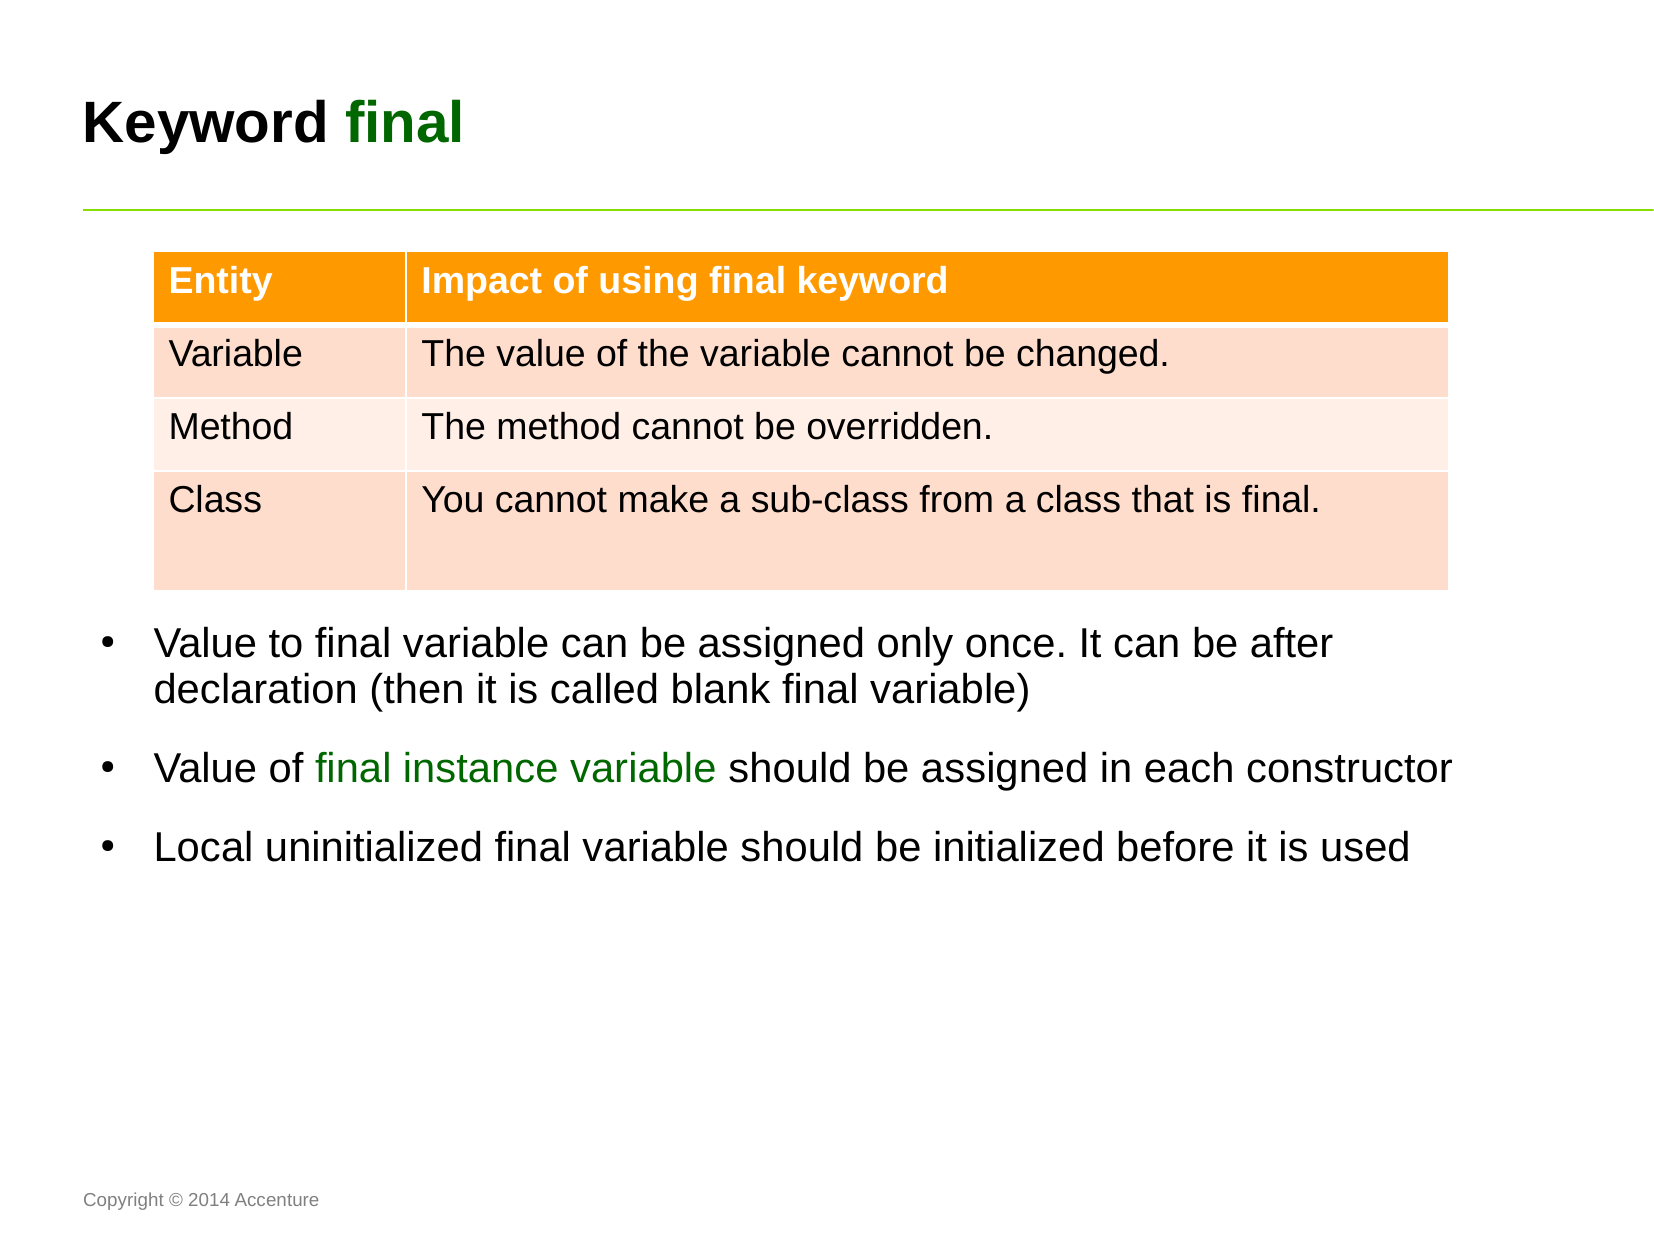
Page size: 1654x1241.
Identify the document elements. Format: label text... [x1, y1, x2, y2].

table_header Entity [154, 252, 405, 322]
table_cell Variable [154, 328, 405, 397]
table_cell You cannot make a sub-class from a class that is final. [407, 472, 1448, 590]
table_cell Class [154, 472, 405, 590]
table_cell Method [154, 399, 405, 470]
list Value to final variable can be assigned only once. It can be after declaration (then it is called blank final variable) Value of final instance variable should be assigned in each constructor Local uninitialized final variable should be initialized before it is used [82, 225, 1538, 1186]
table_cell The value of the variable cannot be changed. [407, 328, 1448, 397]
title Keyword final [82, 67, 1571, 177]
table_header Impact of using final keyword [407, 252, 1448, 322]
table_cell The method cannot be overridden. [407, 399, 1448, 470]
